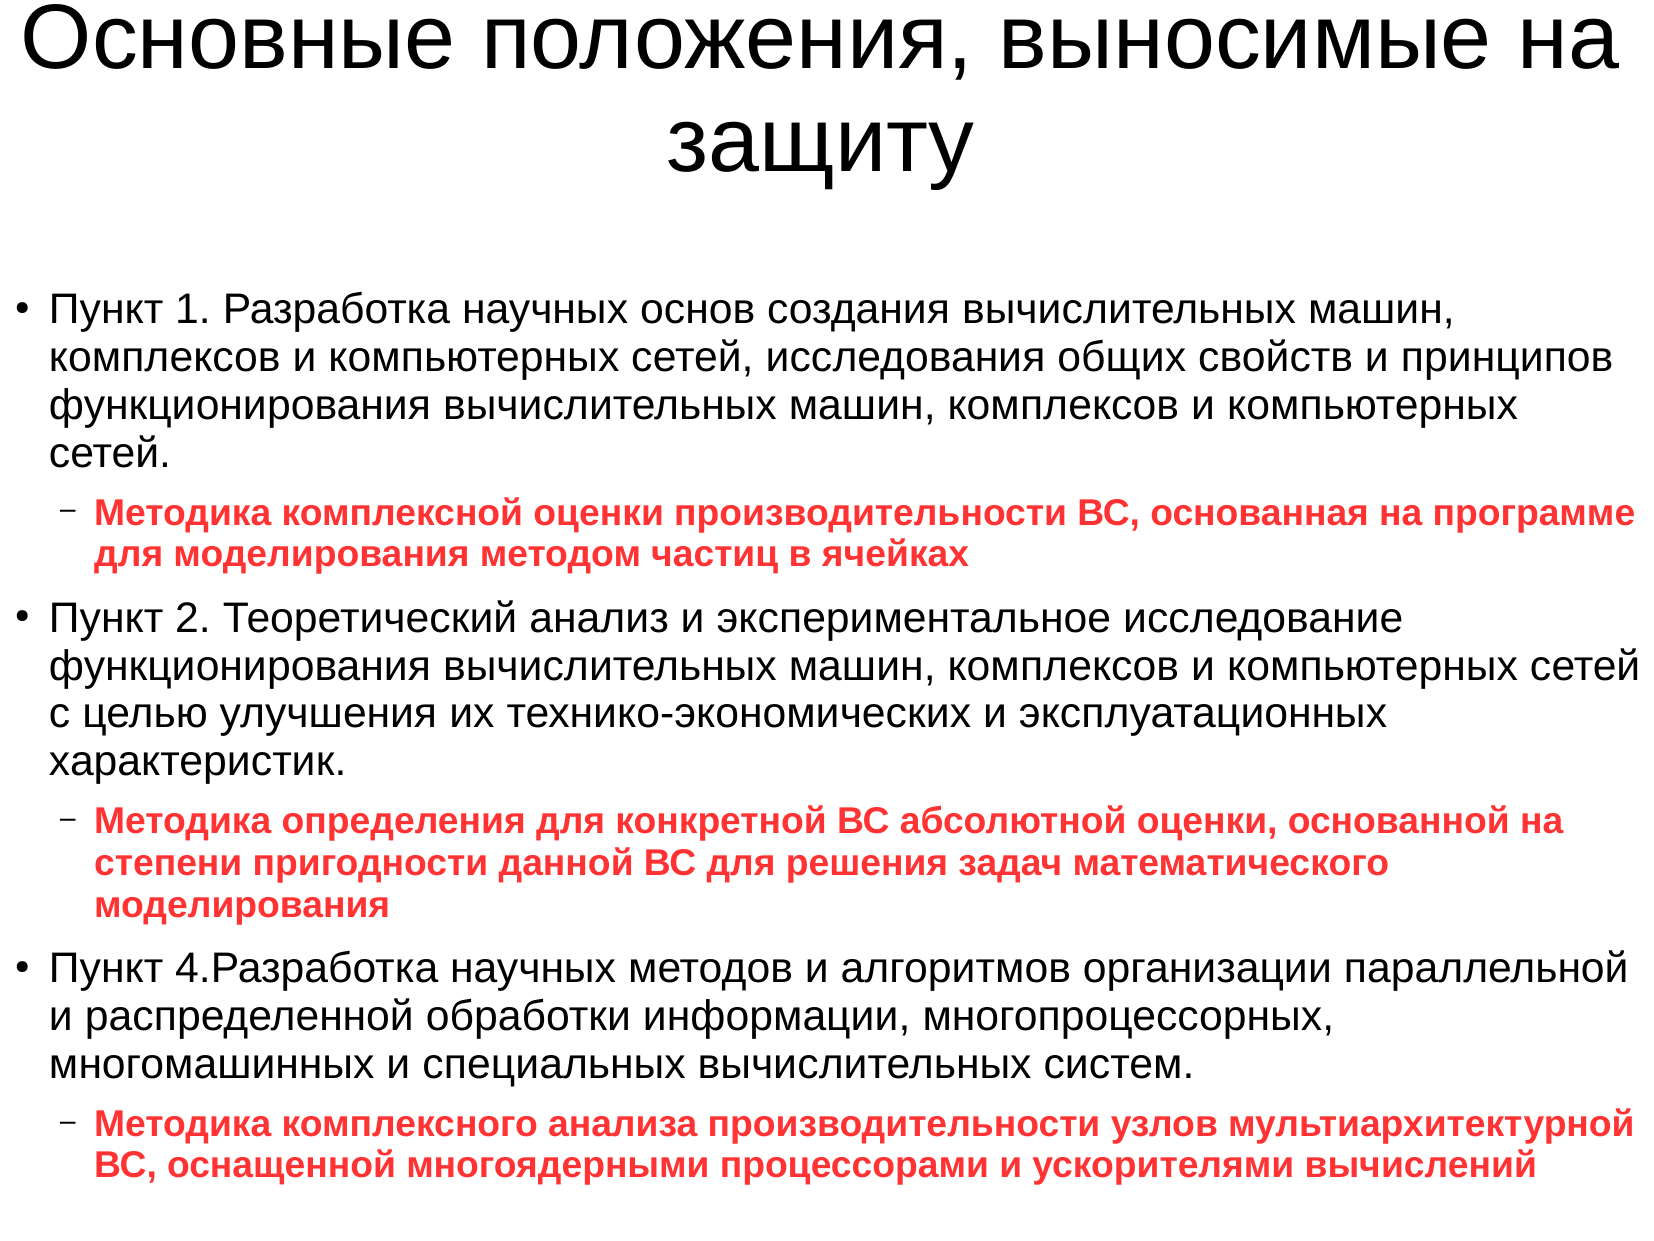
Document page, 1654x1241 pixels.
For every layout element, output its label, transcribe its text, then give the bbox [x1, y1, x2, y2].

title Основные положения, выносимые на защиту [0, 0, 1654, 193]
list Пункт 1. Разработка научных основ создания вычислительных машин, комплексов и компьютерных сетей, исследования общих свойств и принципов функционирования вычислительных машин, комплексов и компьютерных сетей. Методика комплексной оценки производительности ВС, основанная на программе для моделирования методом частиц в ячейках Пункт 2. Теоретический анализ и экспериментальное исследование функционирования вычислительных машин, комплексов и компьютерных сетей с целью улучшения их технико-экономических и эксплуатационных характеристик. Методика определения для конкретной ВС абсолютной оценки, основанной на степени пригодности данной ВС для решения задач математического моделирования Пункт 4.Разработка научных методов и алгоритмов организации параллельной и распределенной обработки информации, многопроцессорных, многомашинных и специальных вычислительных систем. Методика комплексного анализа производительности узлов мультиархитектурной ВС, оснащенной многоядерными процессорами и ускорителями вычислений [3, 285, 1651, 1241]
